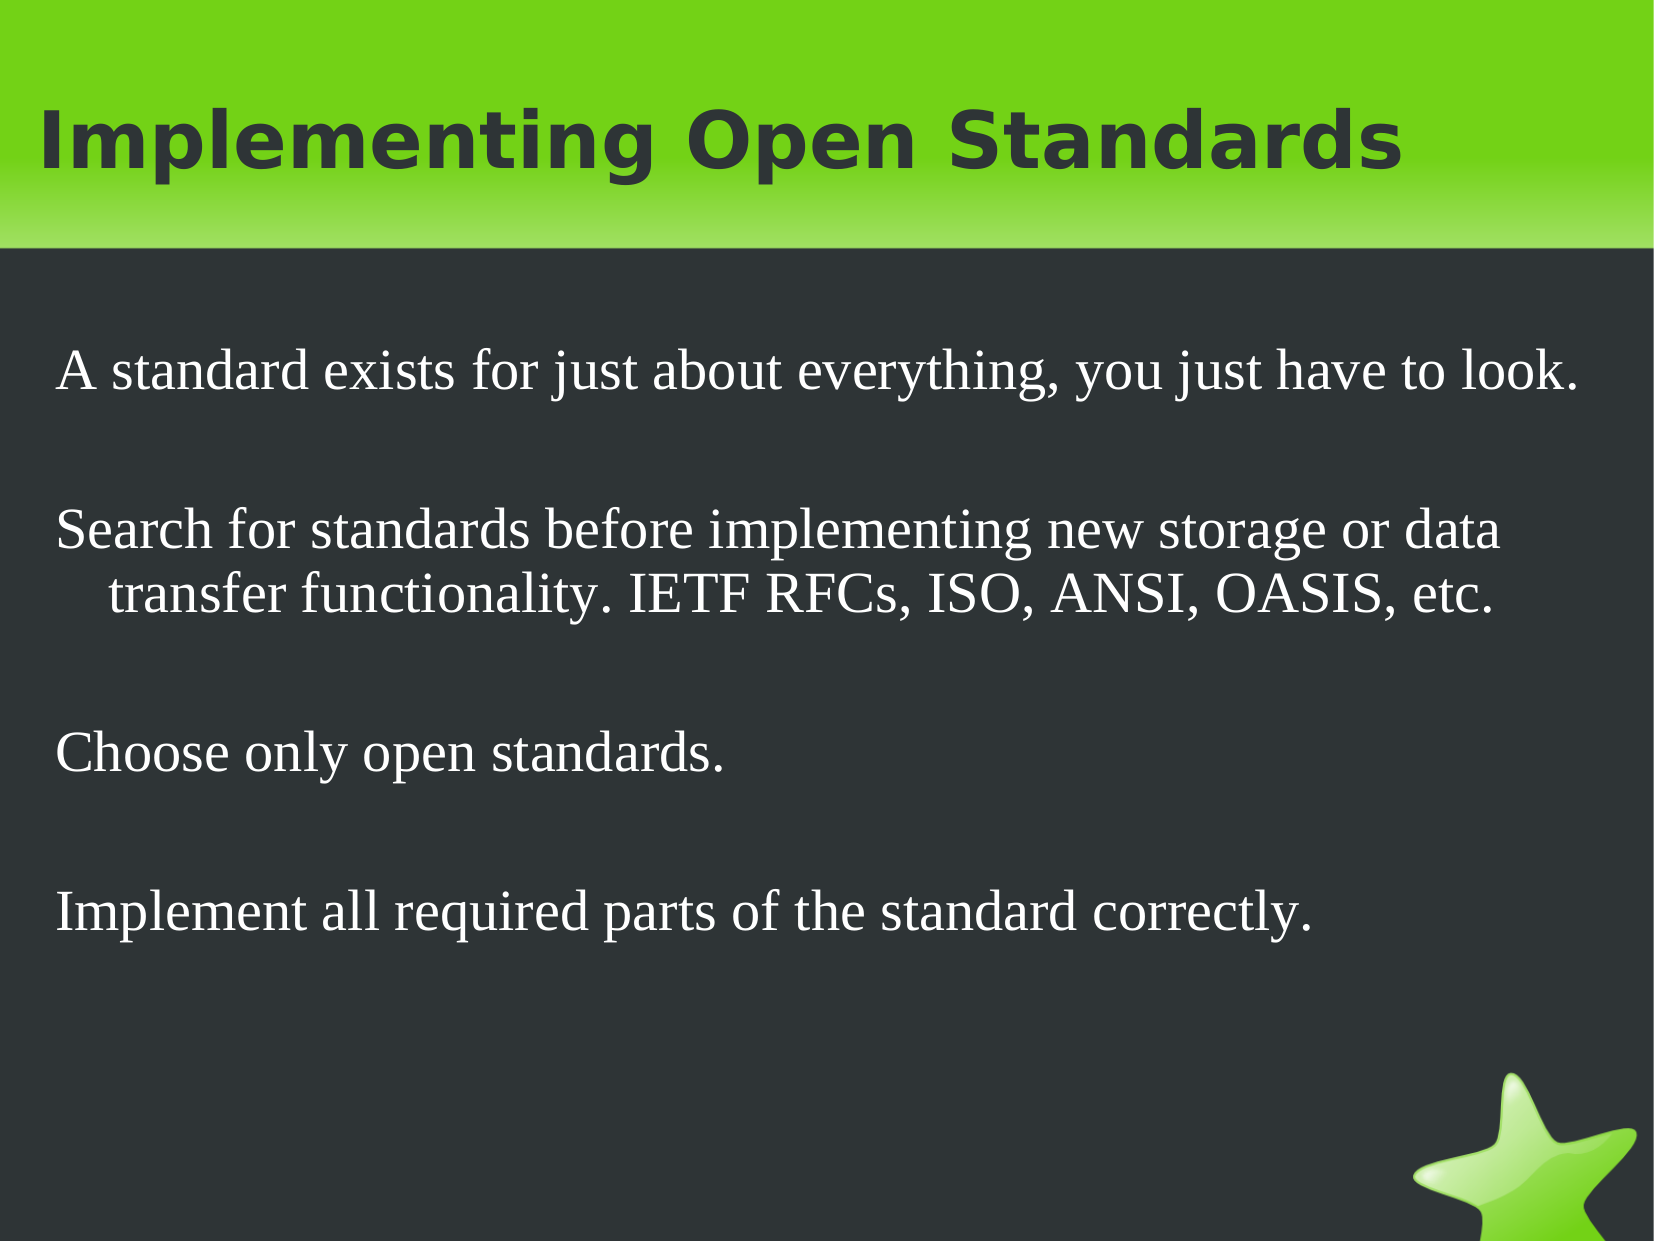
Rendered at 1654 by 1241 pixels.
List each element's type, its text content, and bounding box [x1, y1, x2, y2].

picture [0, 0, 1654, 1241]
list A standard exists for just about everything, you just have to look. Search for standards before implementing new storage or data transfer functionality. IETF RFCs, ISO, ANSI, OASIS, etc. Choose only open standards. Implement all required parts of the standard correctly. [37, 337, 1613, 1201]
title Implementing Open Standards [37, 37, 1654, 245]
